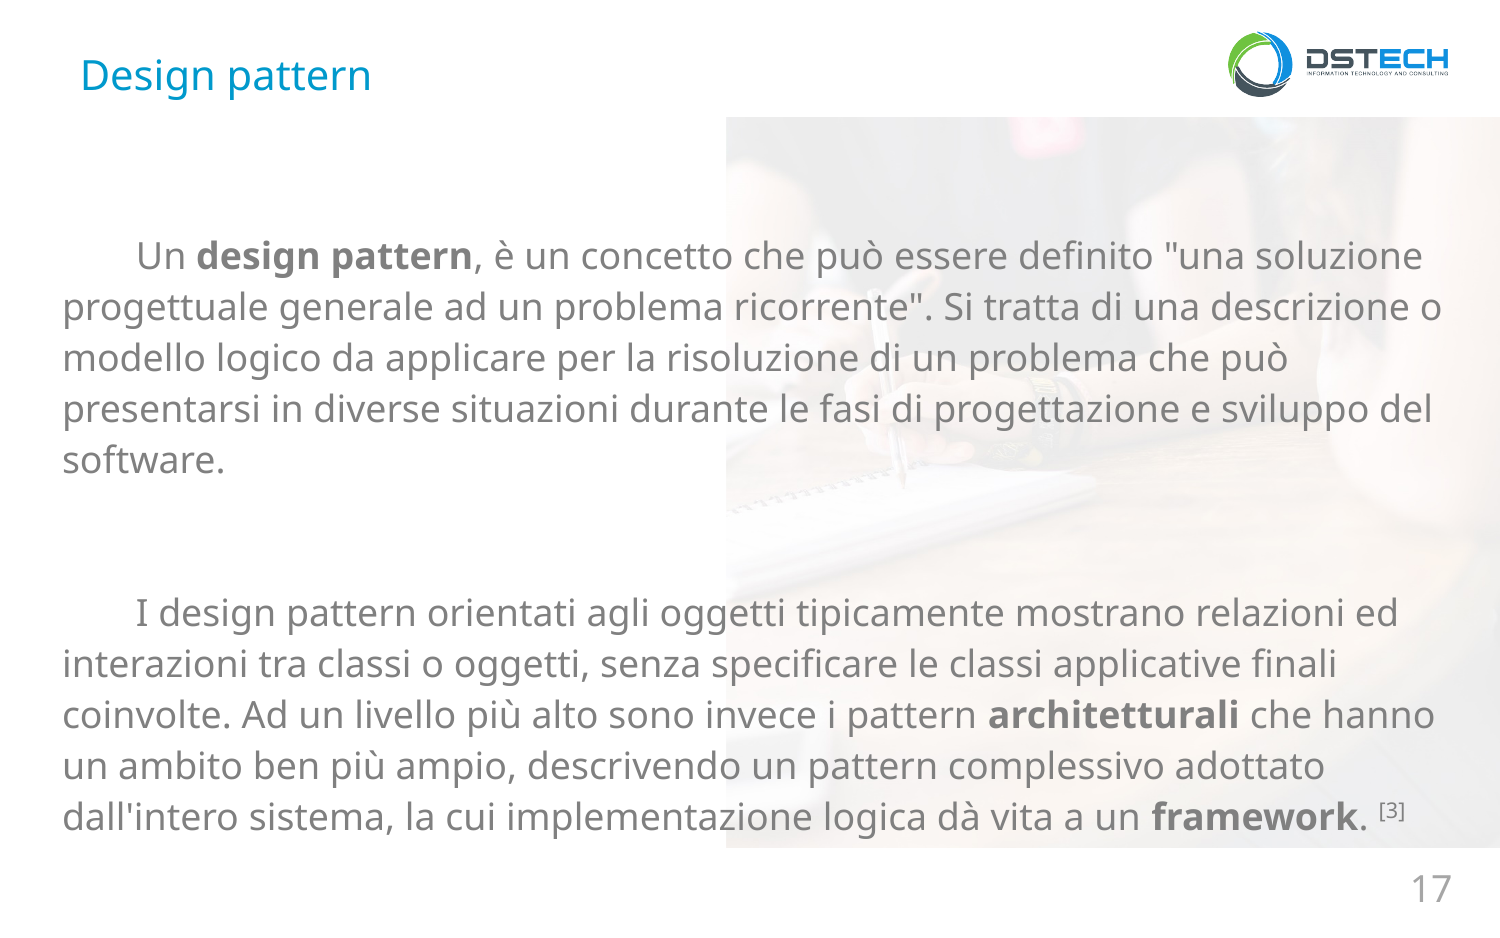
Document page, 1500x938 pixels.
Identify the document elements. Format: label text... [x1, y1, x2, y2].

text_box Un design pattern, è un concetto che può essere definito "una soluzione progettuale generale ad un problema ricorrente". Si tratta di una descrizione o modello logico da applicare per la risoluzione di un problema che può presentarsi in diverse situazioni durante le fasi di progettazione e sviluppo del software. I design pattern orientati agli oggetti tipicamente mostrano relazioni ed interazioni tra classi o oggetti, senza specificare le classi applicative finali coinvolte. Ad un livello più alto sono invece i pattern architetturali che hanno un ambito ben più ampio, descrivendo un pattern complessivo adottato dall'intero sistema, la cui implementazione logica dà vita a un framework. [3] [47, 171, 1489, 938]
text_box Design pattern [64, 41, 1152, 101]
picture [727, 117, 1500, 848]
picture [1228, 31, 1448, 97]
text_box [0, 114, 727, 855]
